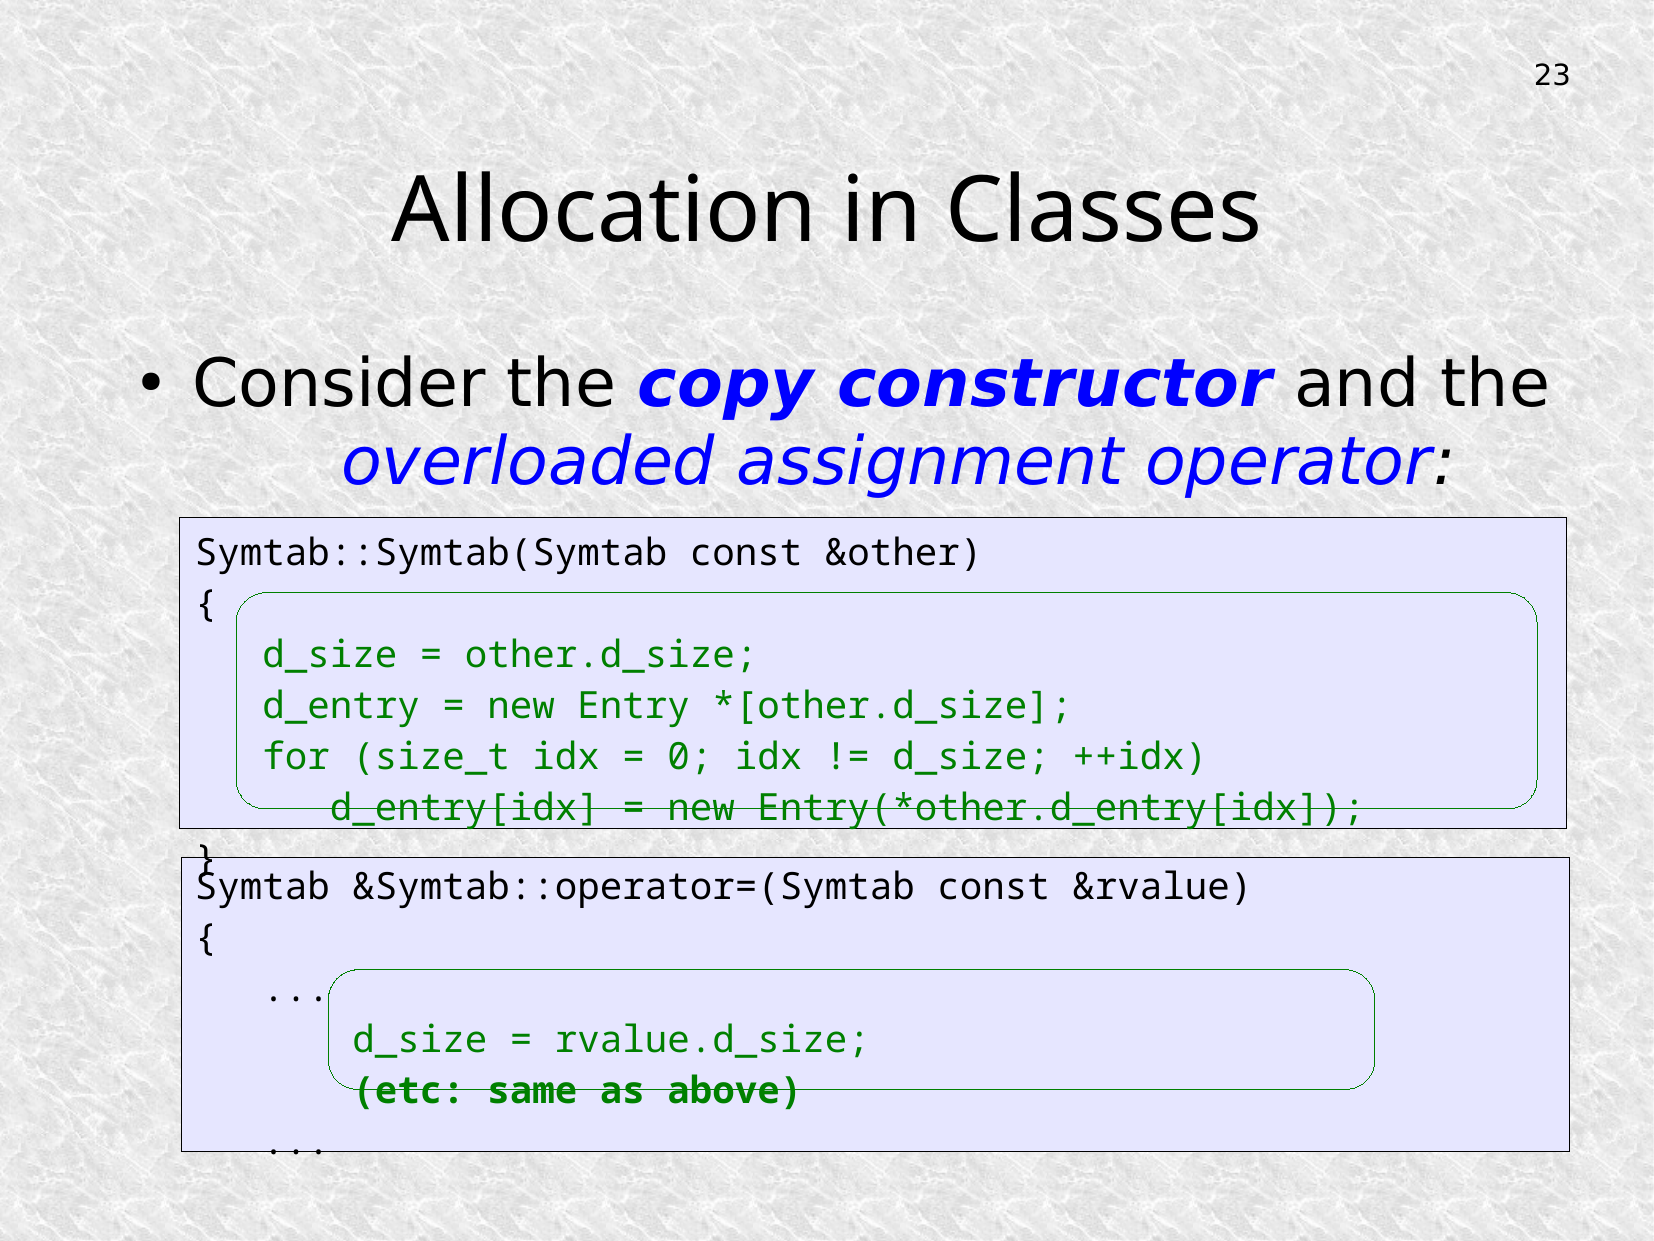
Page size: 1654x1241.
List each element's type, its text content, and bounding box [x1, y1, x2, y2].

list Consider the copy constructor and the overloaded assignment operator: [121, 344, 1572, 1183]
text_box Symtab::Symtab(Symtab const &other) { d_size = other.d_size; d_entry = new Entry *[other.d_size]; for (size_t idx = 0; idx != d_size; ++idx) d_entry[idx] = new Entry(*other.d_entry[idx]); } [194, 525, 1543, 862]
title Allocation in Classes [121, 102, 1534, 311]
picture [0, 0, 1654, 1241]
text_box Symtab &Symtab::operator=(Symtab const &rvalue) { ... d_size = rvalue.d_size; (etc: same as above) ... [194, 862, 1388, 1216]
